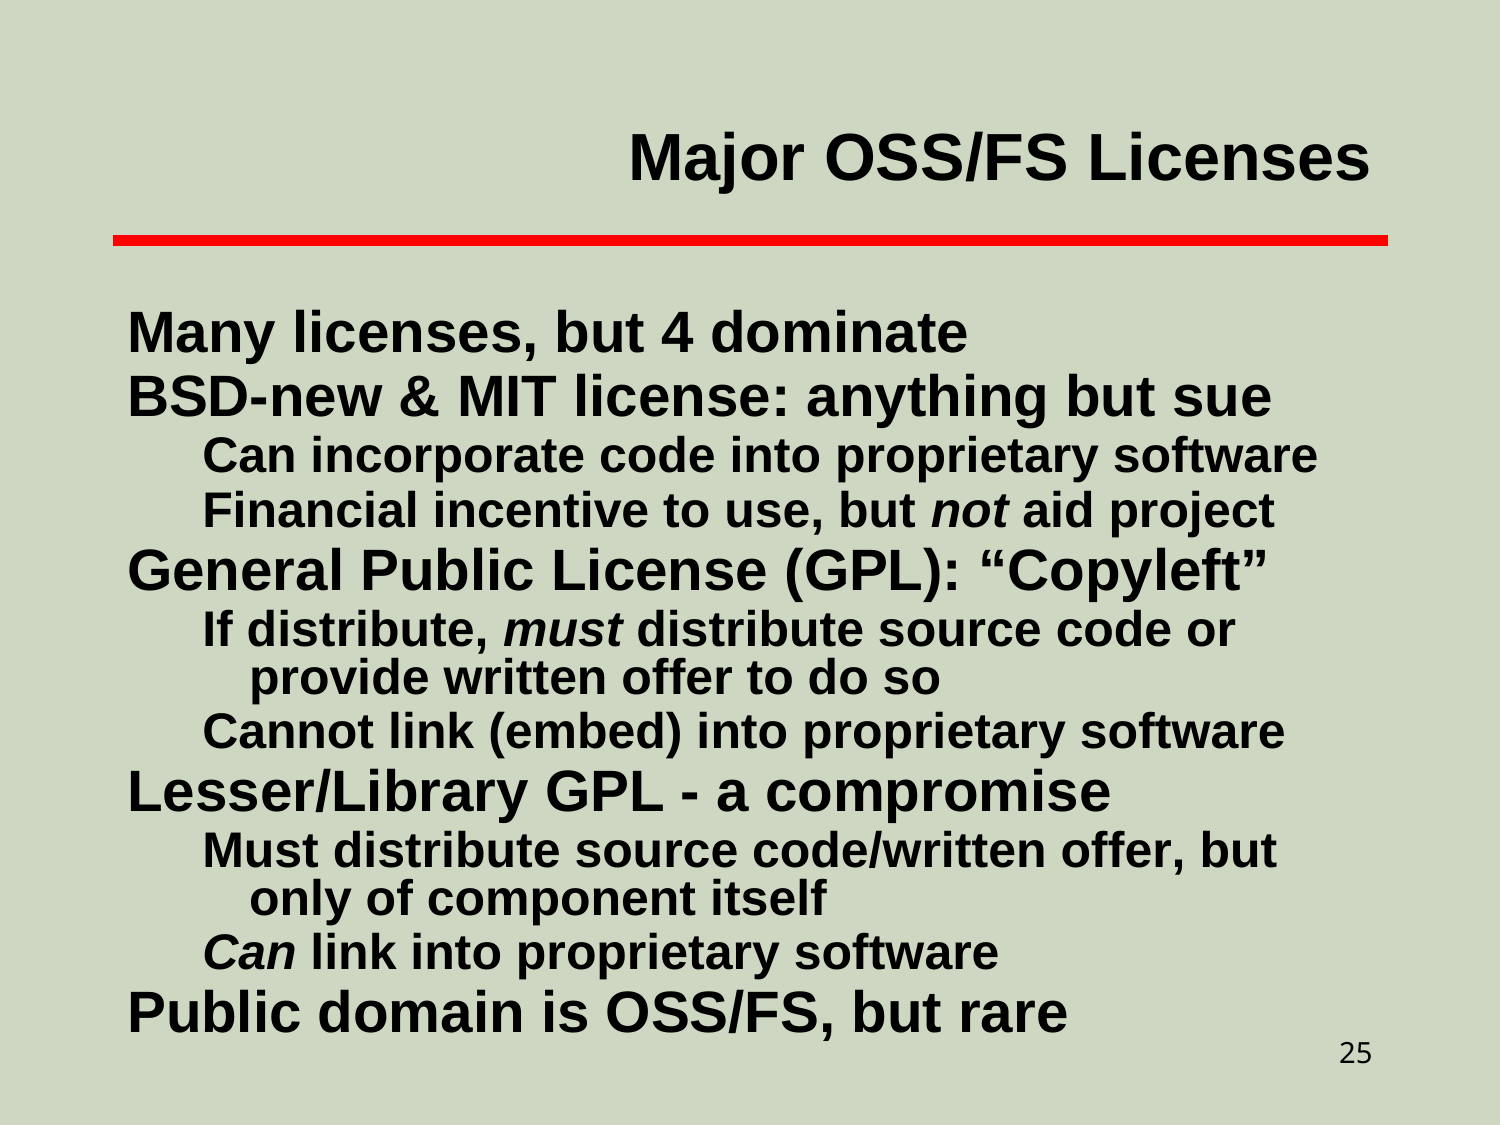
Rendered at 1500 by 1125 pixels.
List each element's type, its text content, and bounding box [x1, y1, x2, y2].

list Many licenses, but 4 dominate BSD-new & MIT license: anything but sue Can incorporate code into proprietary software Financial incentive to use, but not aid project General Public License (GPL): “Copyleft” If distribute, must distribute source code or provide written offer to do so Cannot link (embed) into proprietary software Lesser/Library GPL - a compromise Must distribute source code/written offer, but only of component itself Can link into proprietary software Public domain is OSS/FS, but rare [112, 299, 1388, 1098]
title Major OSS/FS Licenses [337, 85, 1388, 224]
